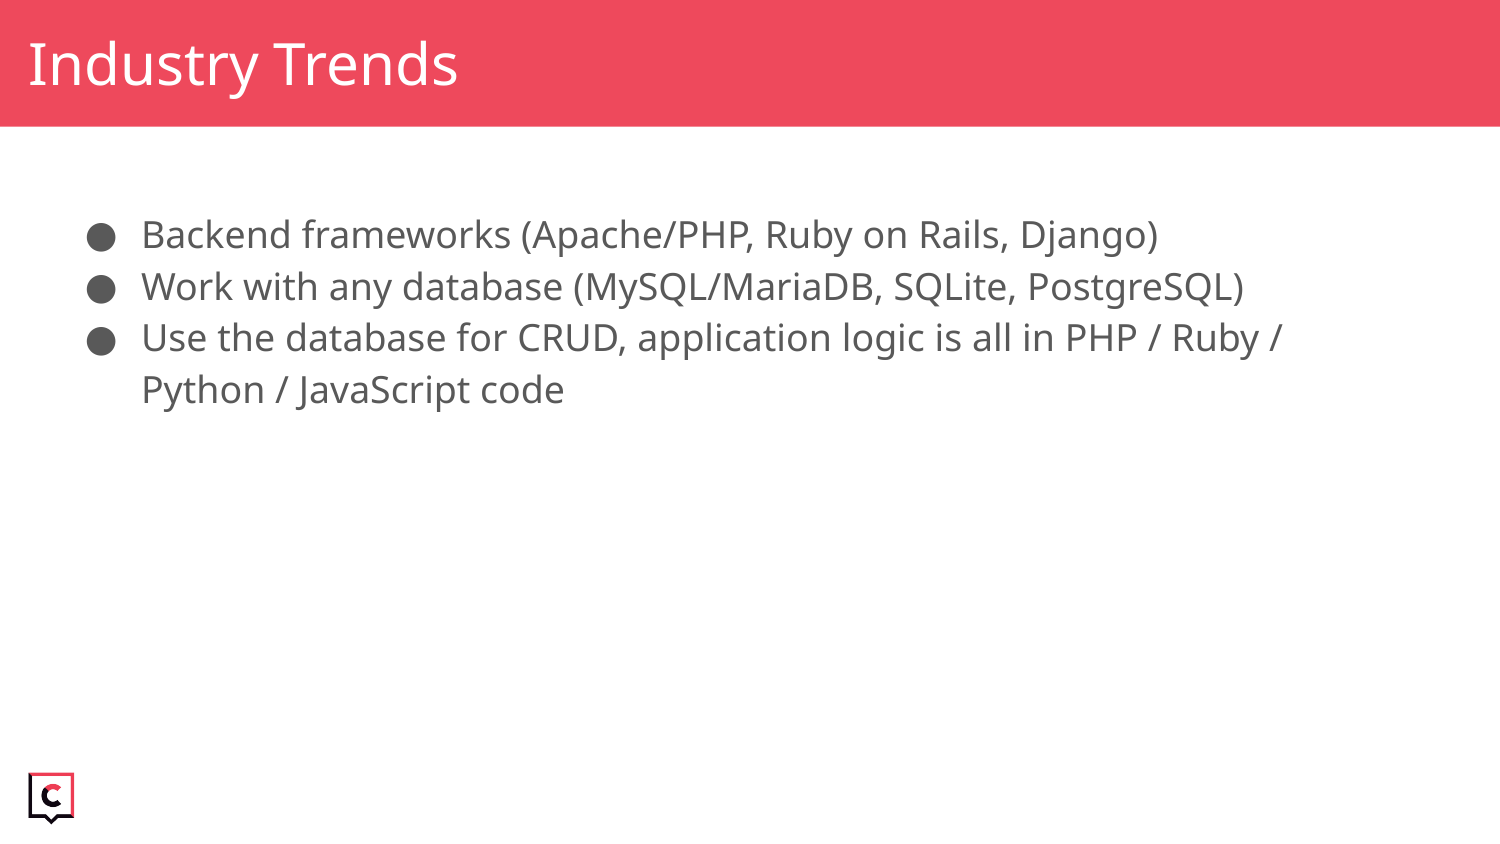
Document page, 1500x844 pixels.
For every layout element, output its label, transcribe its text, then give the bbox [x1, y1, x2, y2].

list Backend frameworks (Apache/PHP, Ruby on Rails, Django) Work with any database (MySQL/MariaDB, SQLite, PostgreSQL) Use the database for CRUD, application logic is all in PHP / Ruby / Python / JavaScript code [51, 189, 1449, 750]
picture [19, 764, 82, 830]
title Industry Trends [13, 12, 1412, 107]
